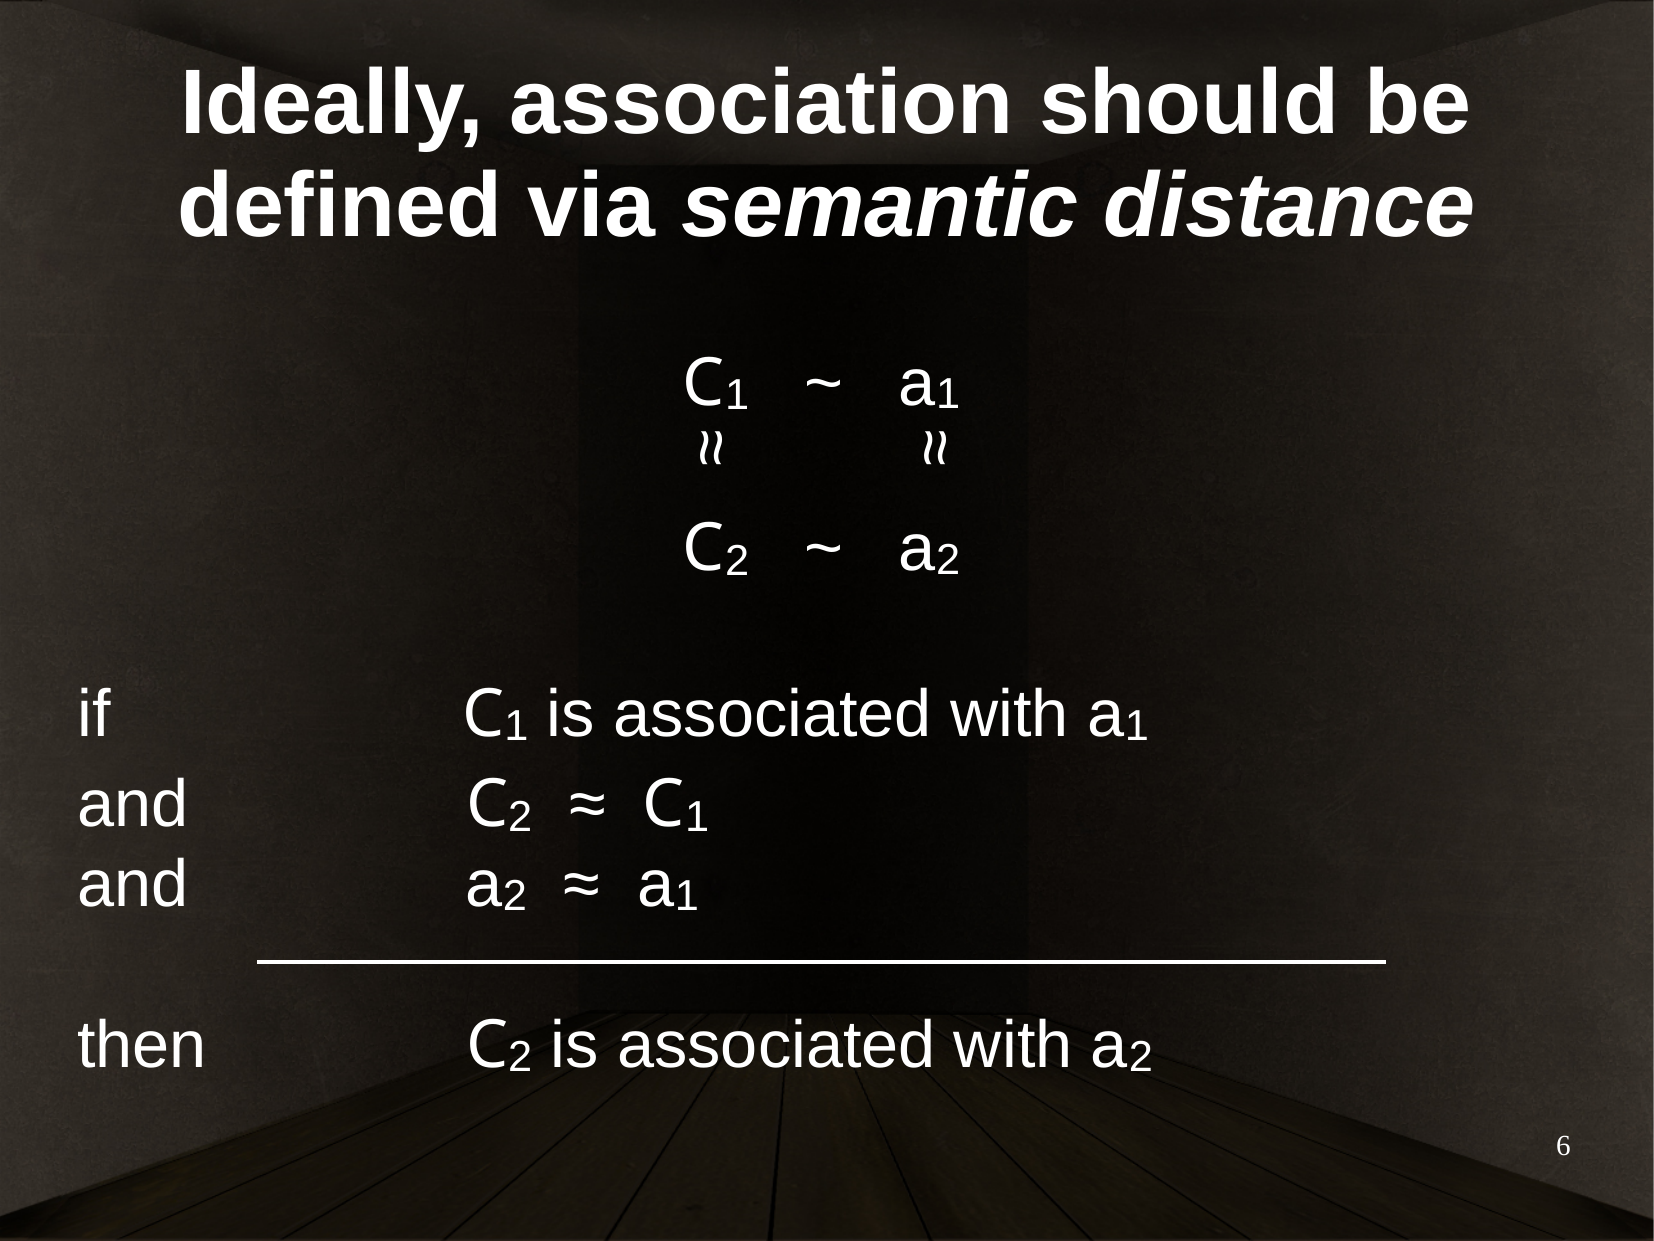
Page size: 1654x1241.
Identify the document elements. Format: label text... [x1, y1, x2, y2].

subtitle C1 ~ a1 C2 ~ a2 if C1 is associated with a1 and C2 ≈ C1 and a2 ≈ a1 then C2 is associated with a2 [77, 291, 1566, 1129]
text_box ≈ ≈ [665, 401, 980, 482]
title Ideally, association should be defined via semantic distance [82, 50, 1571, 256]
picture [0, 0, 1654, 1241]
